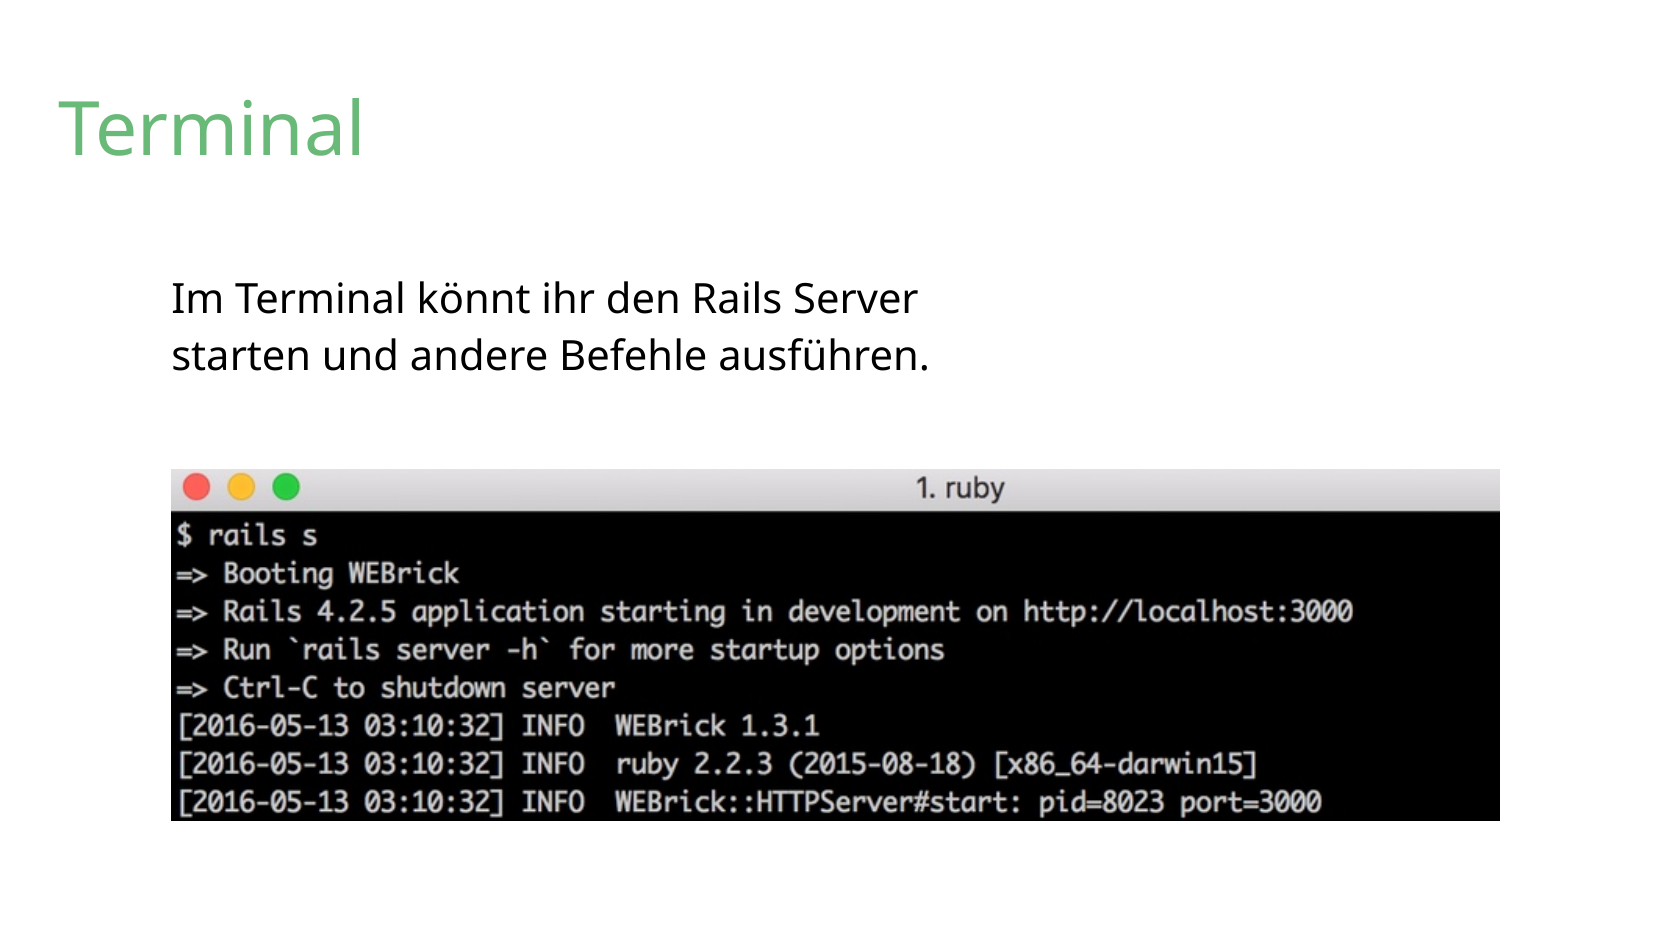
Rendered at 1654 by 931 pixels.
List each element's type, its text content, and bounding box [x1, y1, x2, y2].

picture [171, 469, 1500, 821]
title Terminal [58, 59, 1595, 178]
text_box Im Terminal könnt ihr den Rails Server starten und andere Befehle ausführen. [165, 268, 1028, 379]
